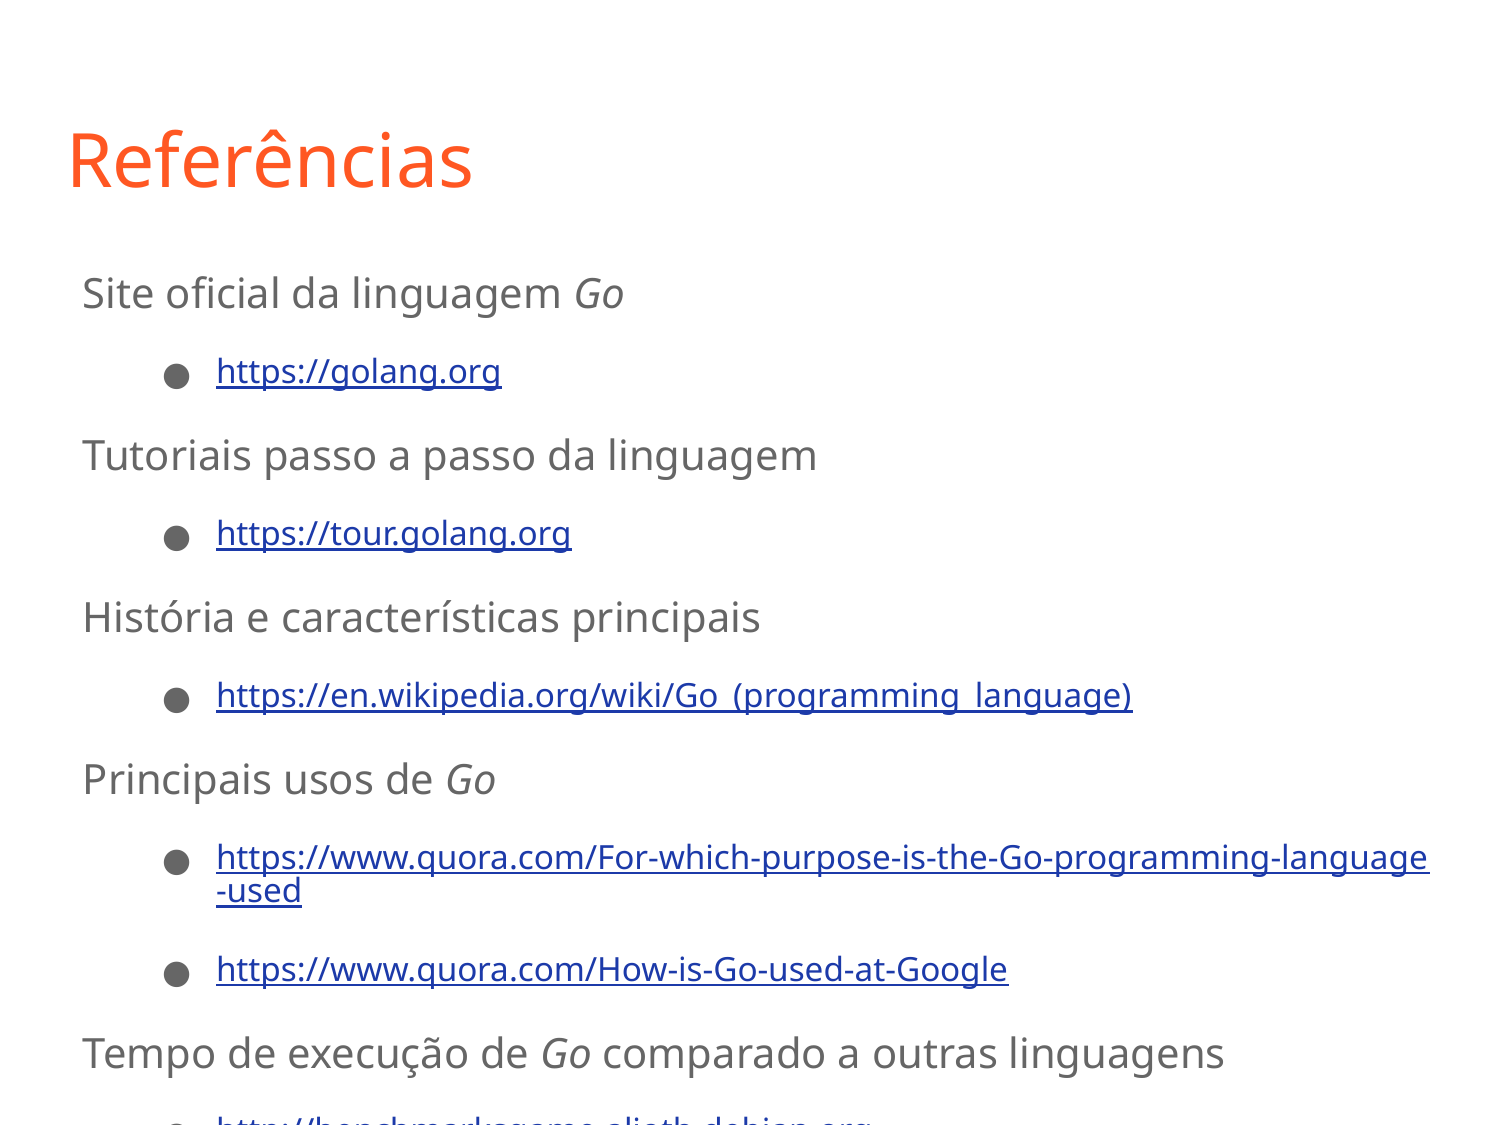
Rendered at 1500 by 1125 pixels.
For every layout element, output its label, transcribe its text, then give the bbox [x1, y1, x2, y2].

title Referências [51, 97, 1449, 223]
list Site oficial da linguagem Go https://golang.org Tutoriais passo a passo da linguagem https://tour.golang.org História e características principais https://en.wikipedia.org/wiki/Go_(programming_language) Principais usos de Go https://www.quora.com/For-which-purpose-is-the-Go-programming-language-used https://www.quora.com/How-is-Go-used-at-Google Tempo de execução de Go comparado a outras linguagens http://benchmarksgame.alioth.debian.org Rob Pike - Concurrency is not Parallelism http://talks.golang.org/2012/waza.slide [51, 252, 1449, 1000]
